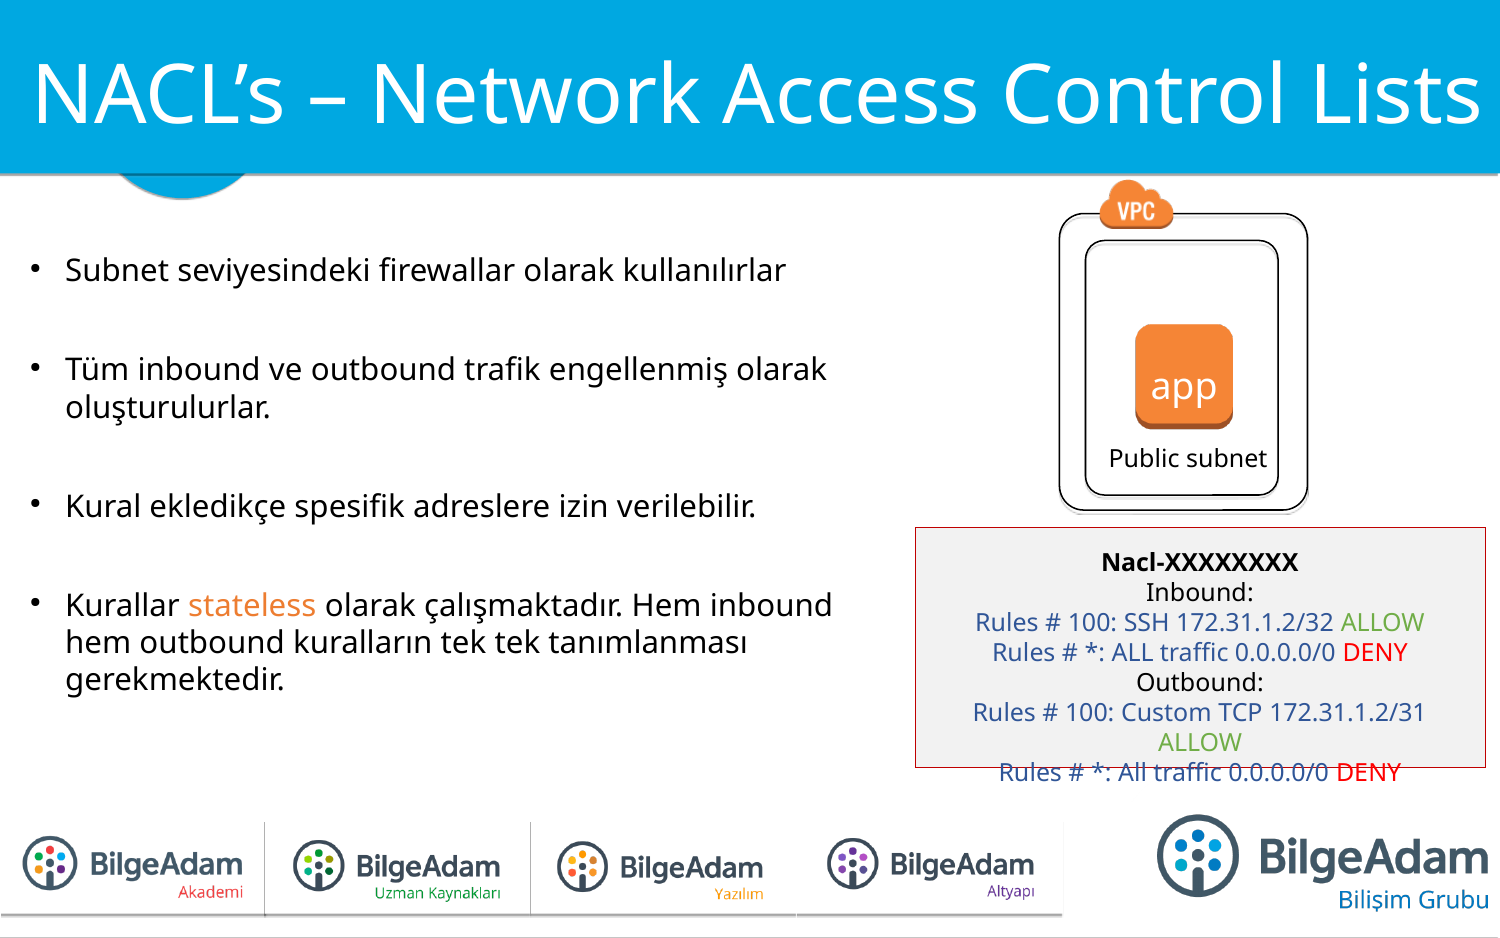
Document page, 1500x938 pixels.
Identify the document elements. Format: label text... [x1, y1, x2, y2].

picture [1099, 179, 1174, 229]
picture [1115, 392, 1253, 446]
text_box app [1253, 360, 1335, 391]
picture [1115, 307, 1253, 361]
picture [283, 811, 509, 936]
picture [1155, 392, 1165, 397]
text_box Nacl-XXXXXXXX Inbound: Rules # 100: SSH 172.31.1.2/32 ALLOW Rules # *: ALL traffic 0.0.0.0/0 DENY Outbound: Rules # 100: Custom TCP 172.31.1.2/31 ALLOW Rules # *: All traffic 0.0.0.0/0 DENY [915, 539, 1486, 760]
text_box Subnet seviyesindeki firewallar olarak kullanılırlar Tüm inbound ve outbound trafik engellenmiş olarak oluşturulurlar. Kural ekledikçe spesifik adreslere izin verilebilir. Kurallar stateless olarak çalışmaktadır. Hem inbound hem outbound kuralların tek tek tanımlanması gerekmektedir. [15, 243, 871, 811]
text_box app [1066, 361, 1303, 392]
text_box Public subnet [1068, 434, 1309, 468]
picture [547, 811, 772, 935]
text_box [915, 760, 1486, 768]
picture [1201, 392, 1211, 397]
picture [817, 803, 1043, 934]
text_box app [1200, 381, 1212, 392]
text_box app [1177, 381, 1189, 392]
text_box [915, 527, 1486, 539]
title NACL’s – Network Access Control Lists [15, 0, 1500, 198]
picture [1178, 392, 1188, 397]
picture [1141, 803, 1500, 925]
picture [12, 830, 252, 903]
